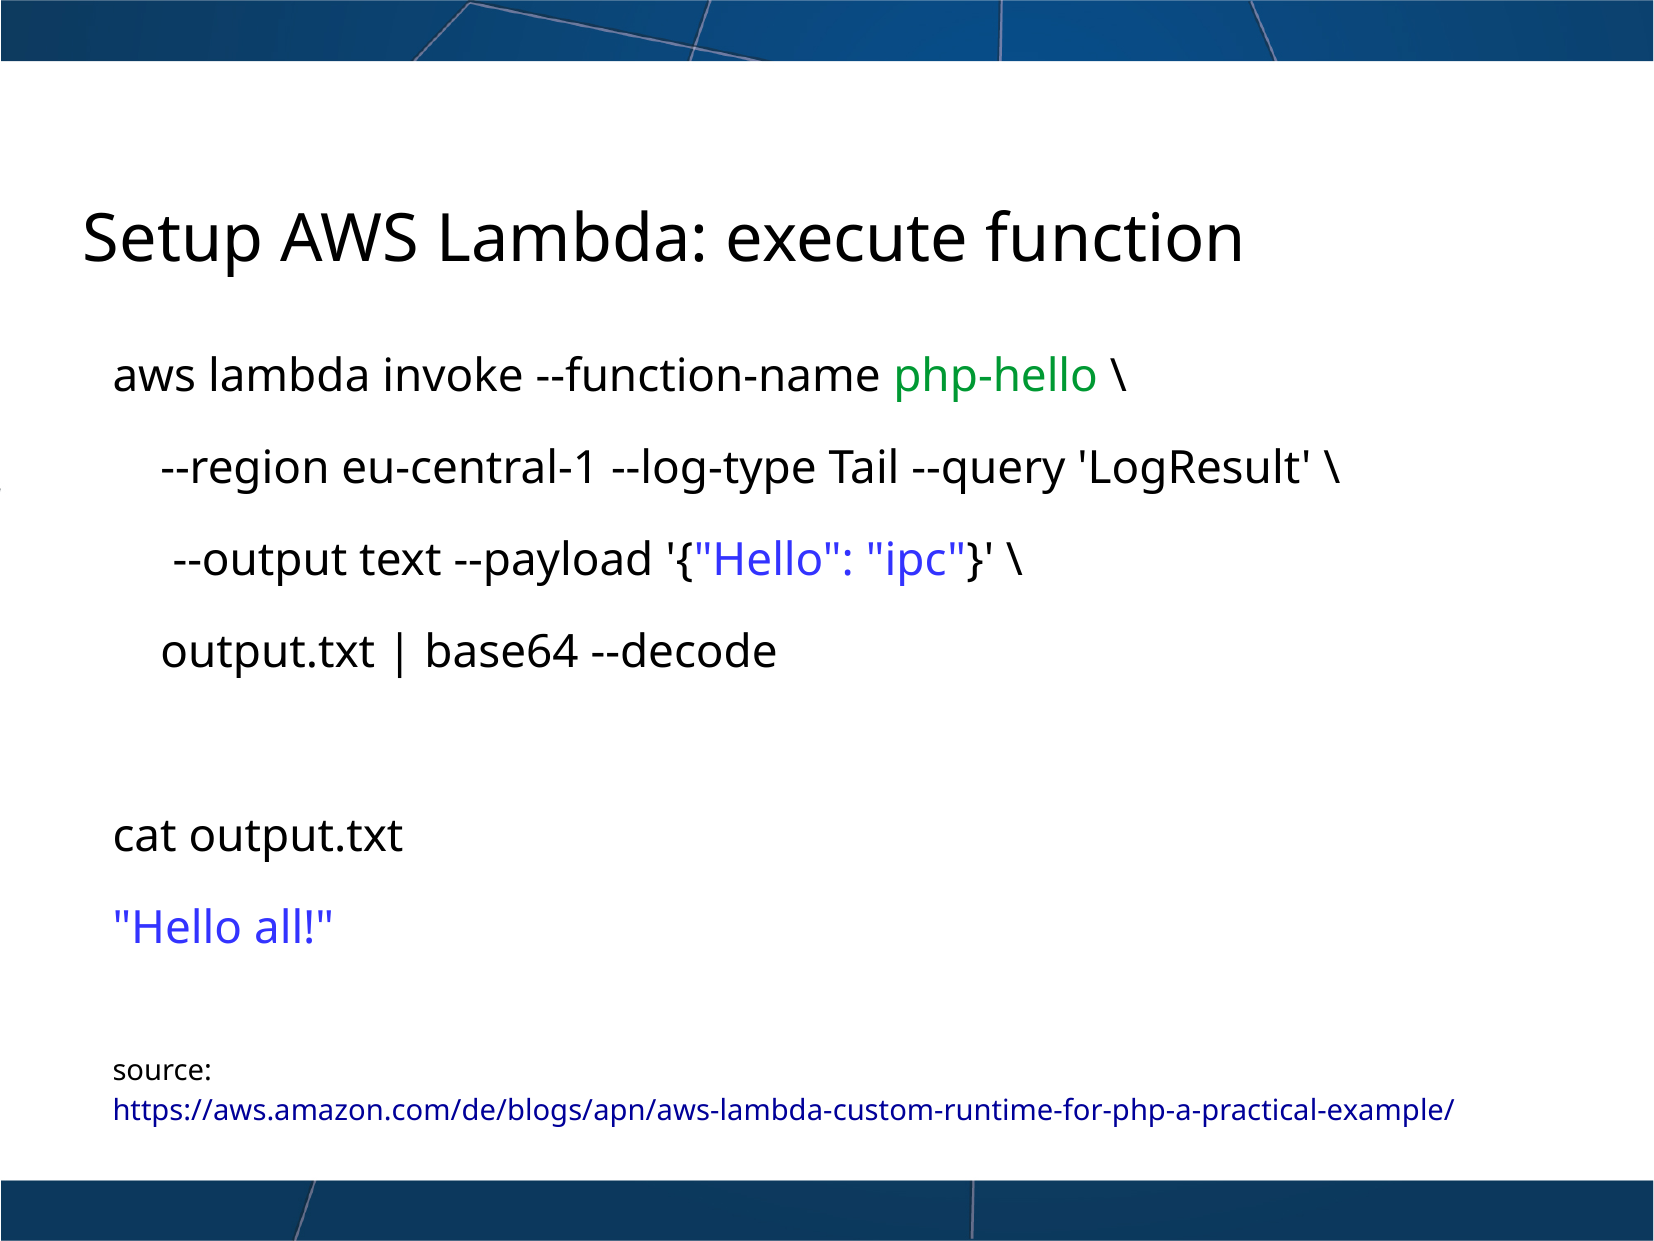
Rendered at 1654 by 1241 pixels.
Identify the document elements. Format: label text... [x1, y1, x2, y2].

list aws lambda invoke --function-name php-hello \ --region eu-central-1 --log-type Tail --query 'LogResult' \ --output text --payload '{"Hello": "ipc"}' \ output.txt | base64 --decode cat output.txt "Hello all!" source: https://aws.amazon.com/de/blogs/apn/aws-lambda-custom-runtime-for-php-a-practical-example/ [112, 342, 1613, 1151]
title Setup AWS Lambda: execute function [82, 139, 1571, 332]
picture [0, 0, 1654, 1241]
